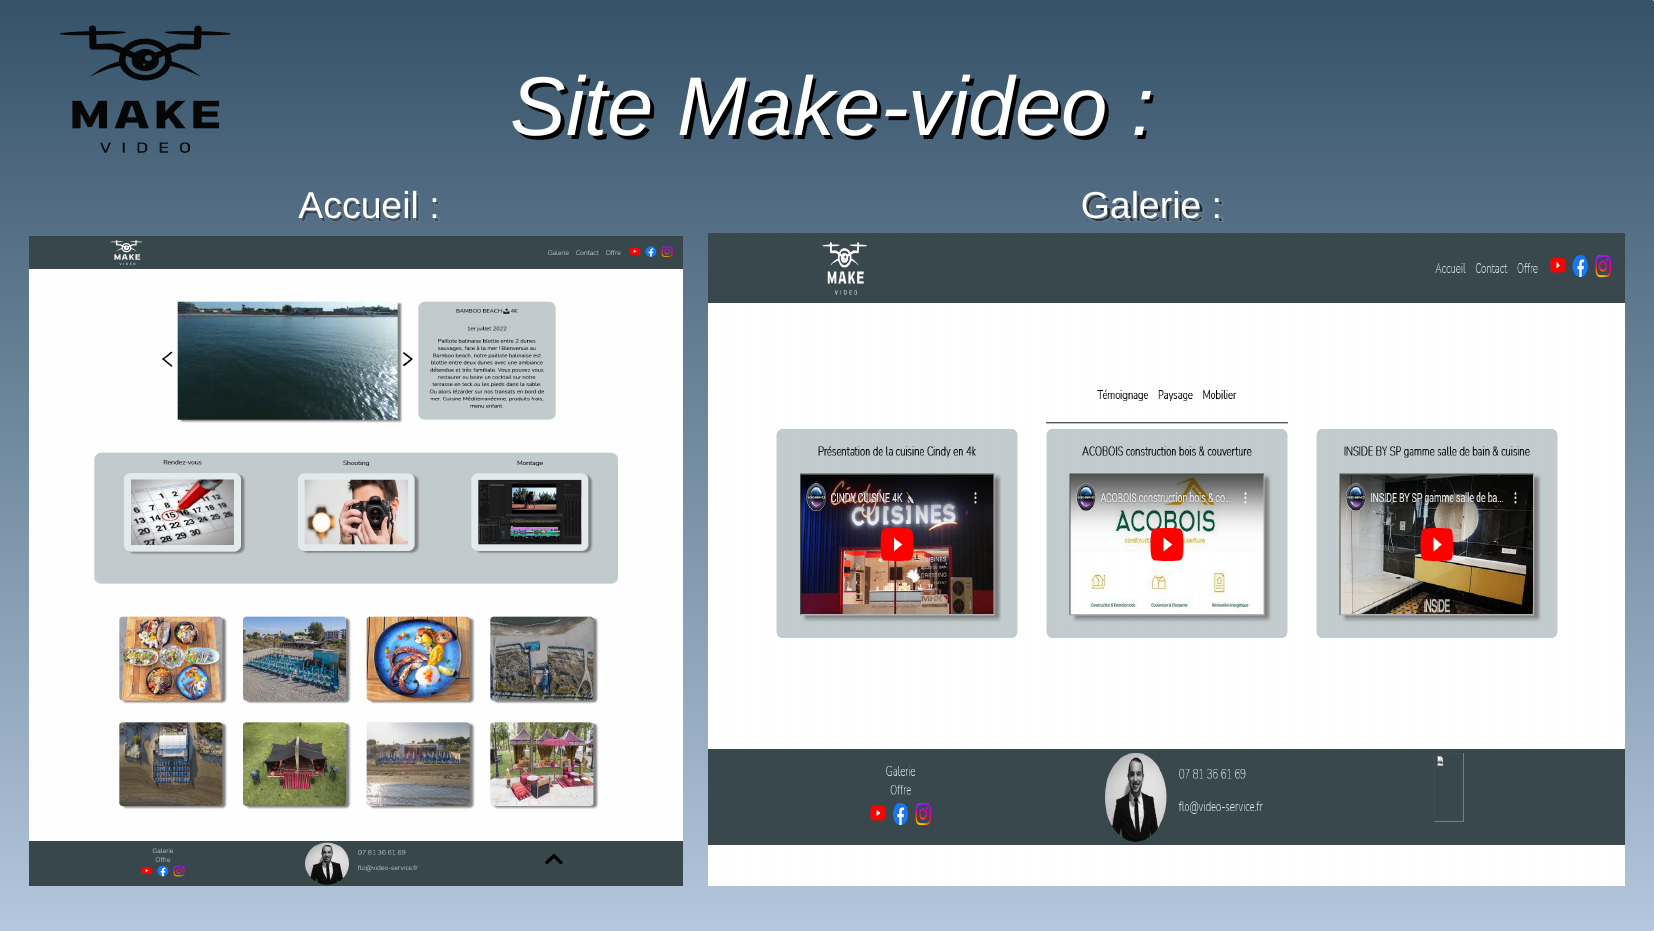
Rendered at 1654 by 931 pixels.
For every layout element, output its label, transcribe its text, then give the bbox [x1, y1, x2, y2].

title Site Make-video : [266, 29, 1400, 185]
picture [708, 233, 1625, 886]
picture [29, 16, 266, 207]
picture [29, 236, 683, 886]
text_box Galerie : [826, 177, 1477, 234]
text_box Accueil : [118, 177, 621, 234]
